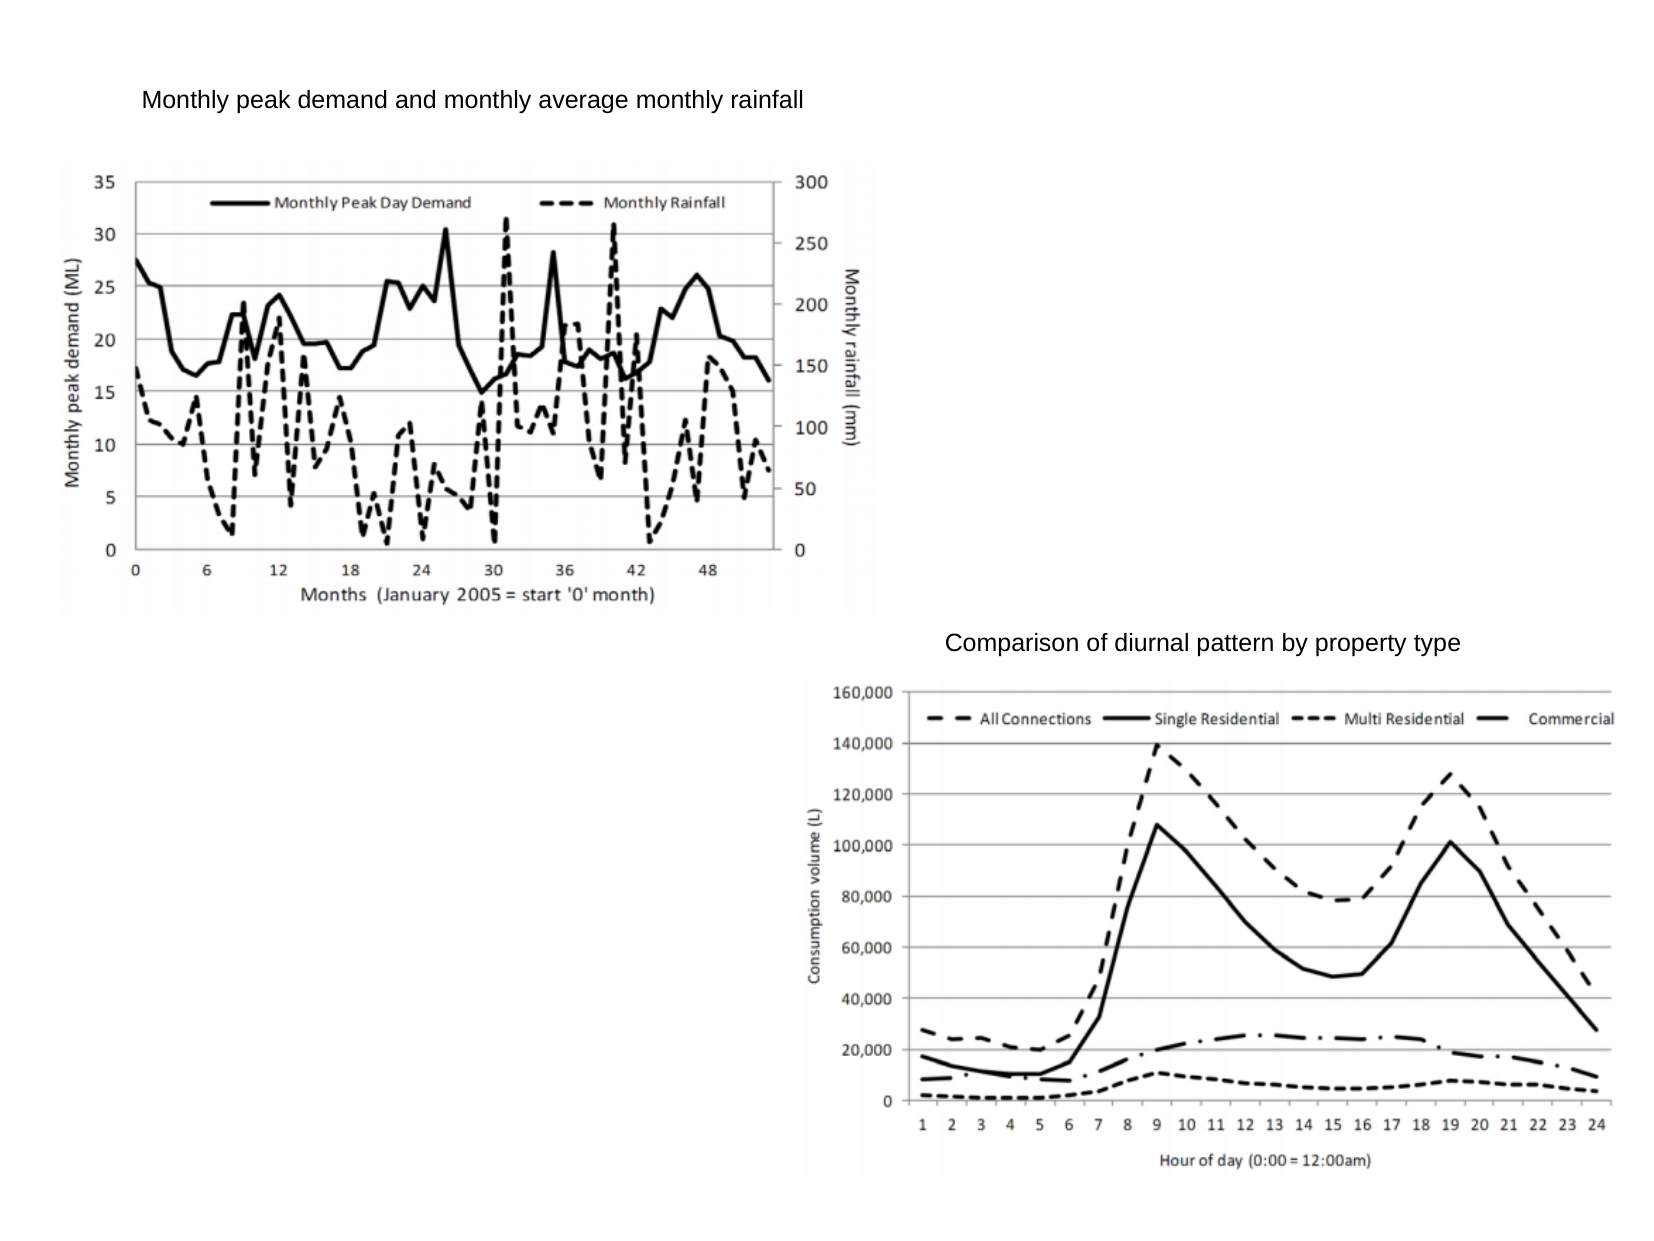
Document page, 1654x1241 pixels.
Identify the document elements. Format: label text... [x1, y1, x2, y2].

title Comparison of diurnal pattern by property type [944, 590, 1619, 673]
title Monthly peak demand and monthly average monthly rainfall [141, 47, 910, 152]
picture [798, 673, 1619, 1176]
picture [59, 165, 875, 615]
